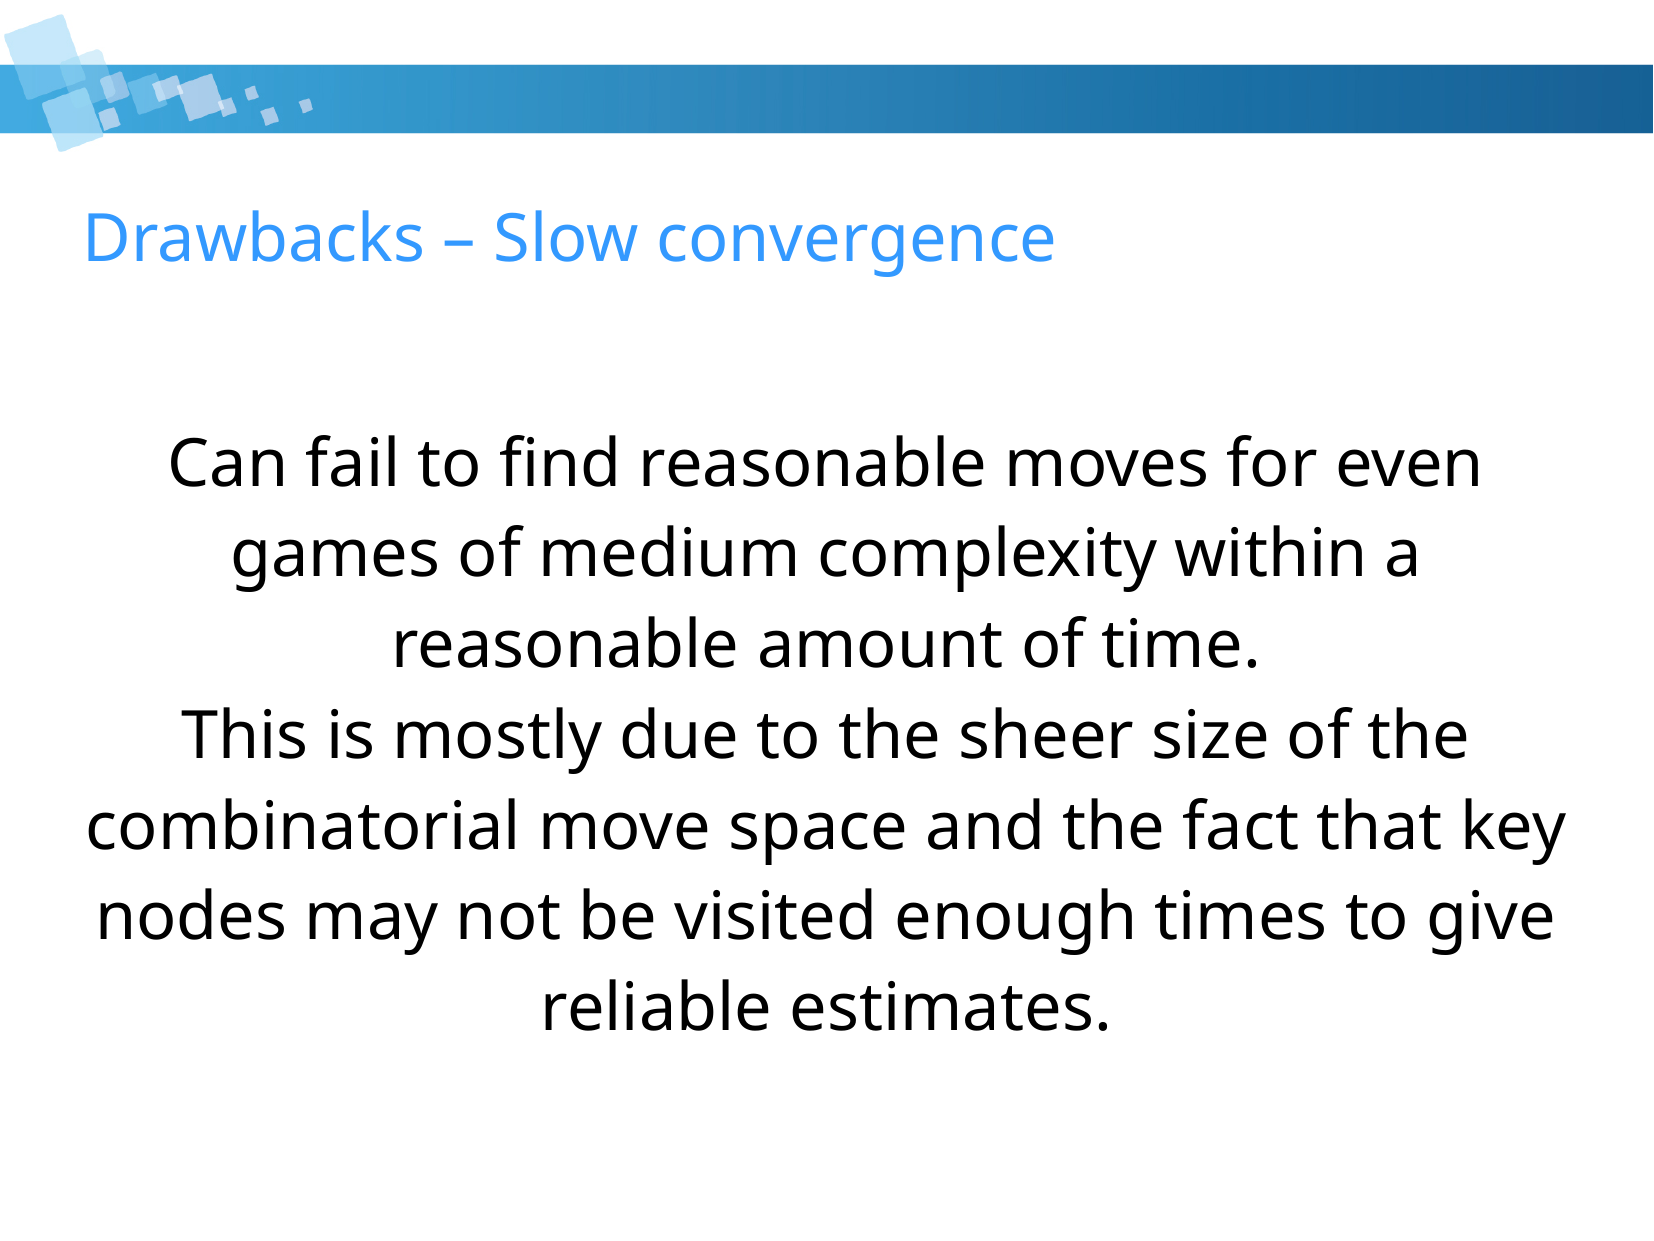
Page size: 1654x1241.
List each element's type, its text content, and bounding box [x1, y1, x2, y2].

picture [0, 0, 1653, 1238]
title Drawbacks – Slow convergence [82, 132, 1571, 340]
subtitle Can fail to find reasonable moves for even games of medium complexity within a reasonable amount of time. This is mostly due to the sheer size of the combinatorial move space and the fact that key nodes may not be visited enough times to give reliable estimates. [82, 372, 1571, 1093]
